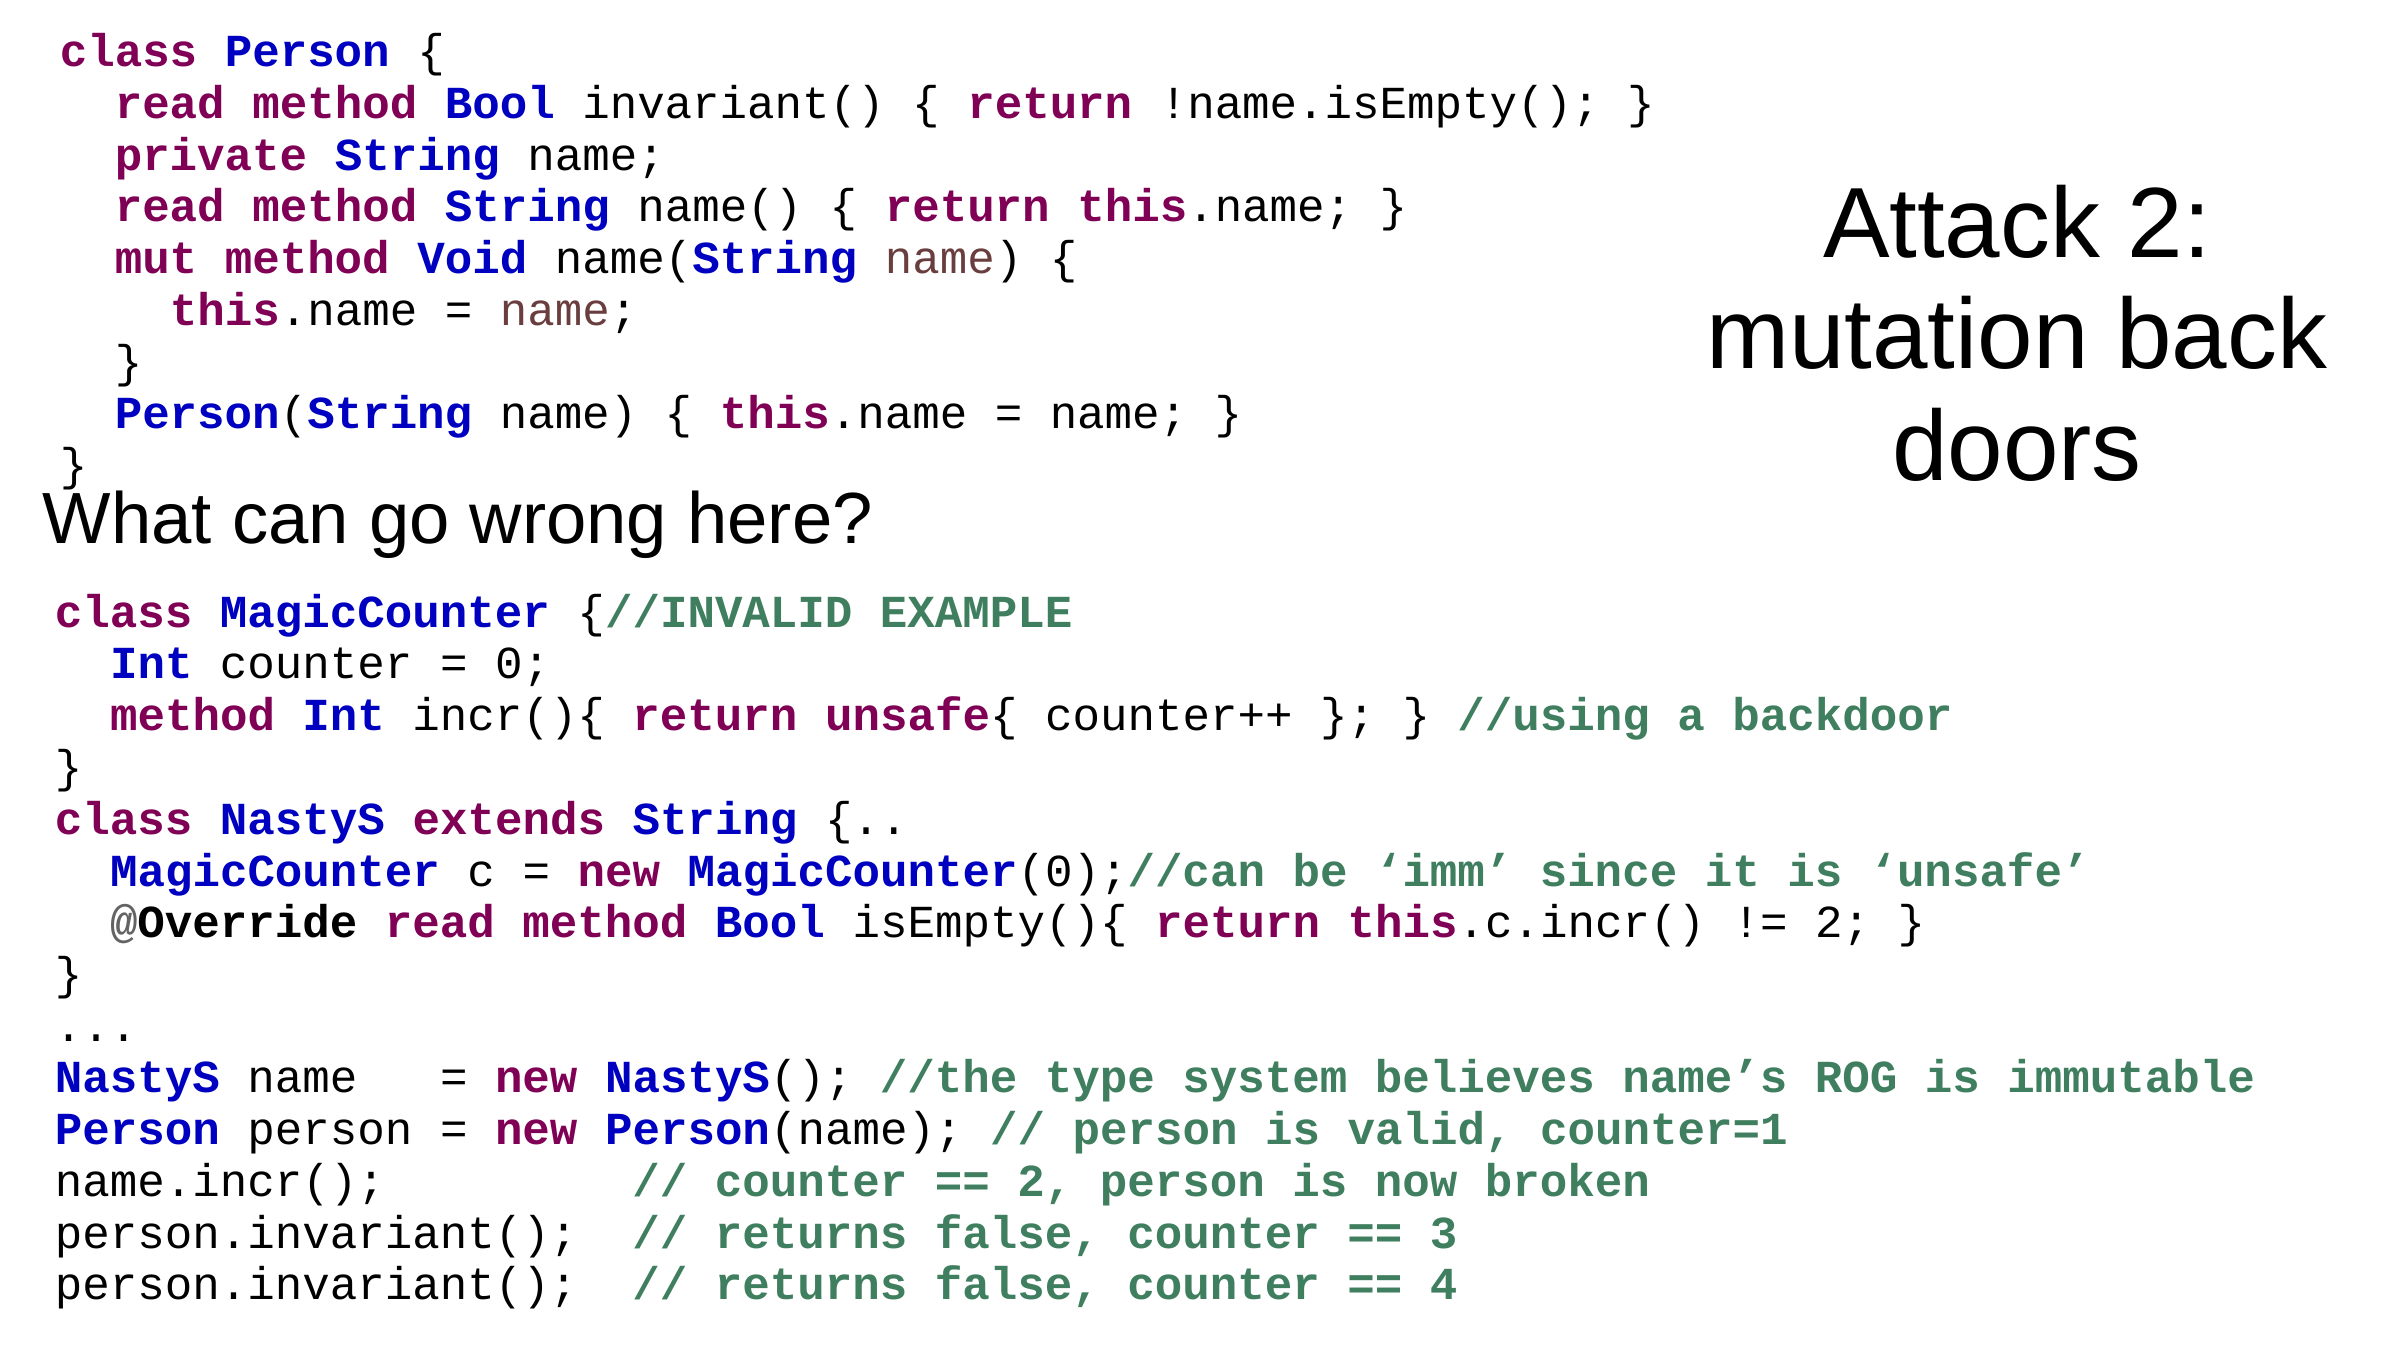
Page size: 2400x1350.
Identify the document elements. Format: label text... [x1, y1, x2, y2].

text_box class MagicCounter {//INVALID EXAMPLE Int counter = 0; method Int incr(){ return unsafe{ counter++ }; } //using a backdoor } class NastyS extends String {.. MagicCounter c = new MagicCounter(0);//can be ‘imm’ since it is ‘unsafe’ @Override read method Bool isEmpty(){ return this.c.incr() != 2; } } ... NastyS name = new NastyS(); //the type system believes name’s ROG is immutable Person person = new Person(name); // person is valid, counter=1 name.incr(); // counter == 2, person is now broken person.invariant(); // returns false, counter == 3 person.invariant(); // returns false, counter == 4 [40, 581, 2341, 1322]
list What can go wrong here? [42, 477, 2328, 581]
text_box class Person { read method Bool invariant() { return !name.isEmpty(); } private String name; read method String name() { return this.name; } mut method Void name(String name) { this.name = name; } Person(String name) { this.name = name; } } [45, 21, 2026, 540]
title Attack 2: mutation back doors [2026, 167, 2378, 502]
